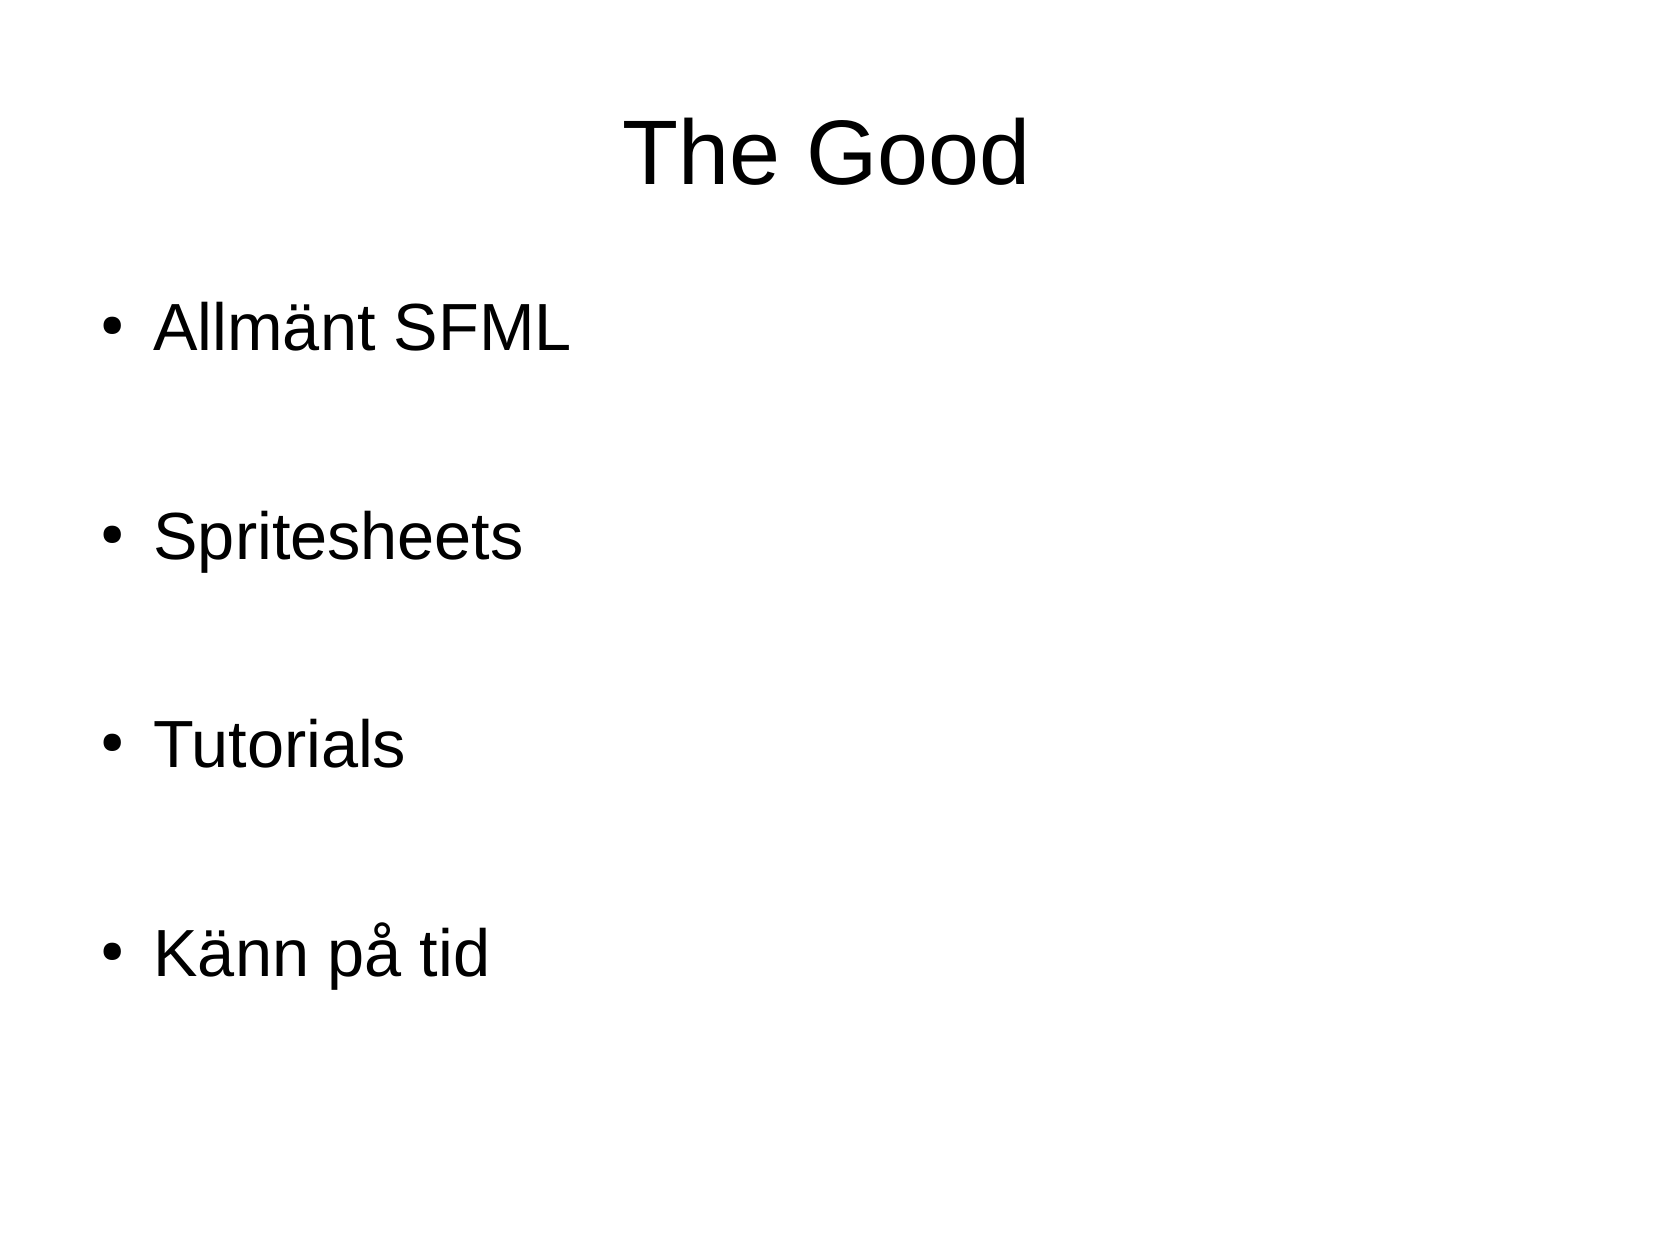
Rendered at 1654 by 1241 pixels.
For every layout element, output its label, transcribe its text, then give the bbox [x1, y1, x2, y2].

list Allmänt SFML Spritesheets Tutorials Känn på tid [82, 290, 1571, 1109]
title The Good [82, 49, 1571, 257]
